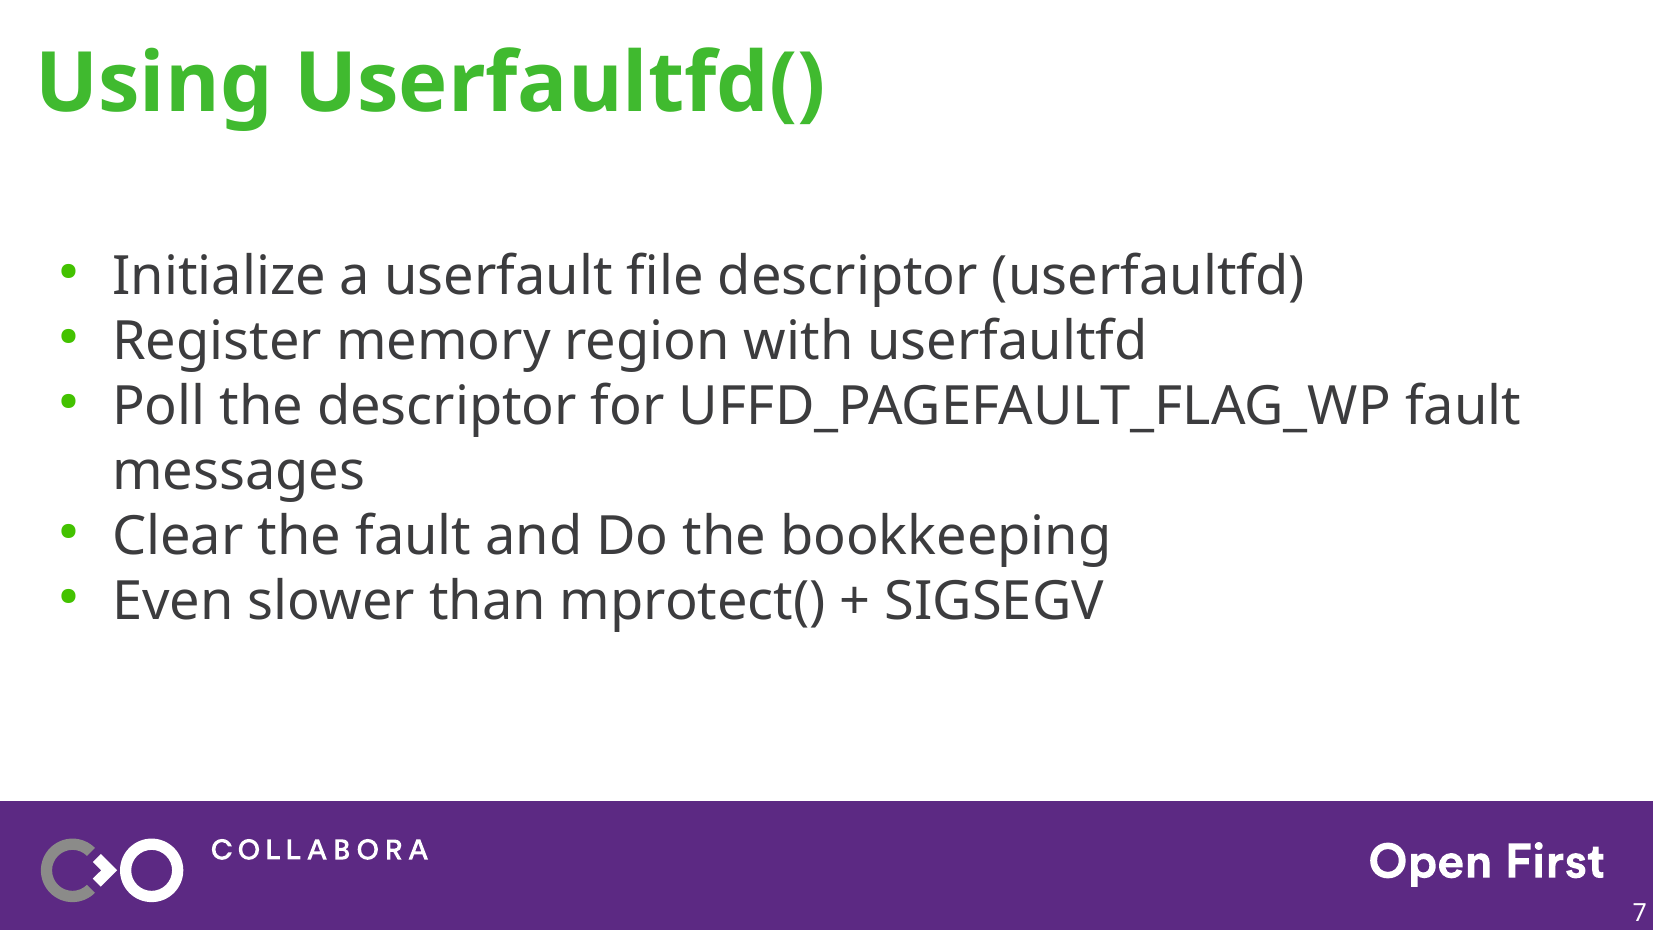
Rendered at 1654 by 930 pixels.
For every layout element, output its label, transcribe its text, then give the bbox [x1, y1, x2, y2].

list Initialize a userfault file descriptor (userfaultfd) Register memory region with userfaultfd Poll the descriptor for UFFD_PAGEFAULT_FLAG_WP fault messages Clear the fault and Do the bookkeeping Even slower than mprotect() + SIGSEGV [41, 240, 1613, 804]
title Using Userfaultfd() [35, 28, 1608, 192]
